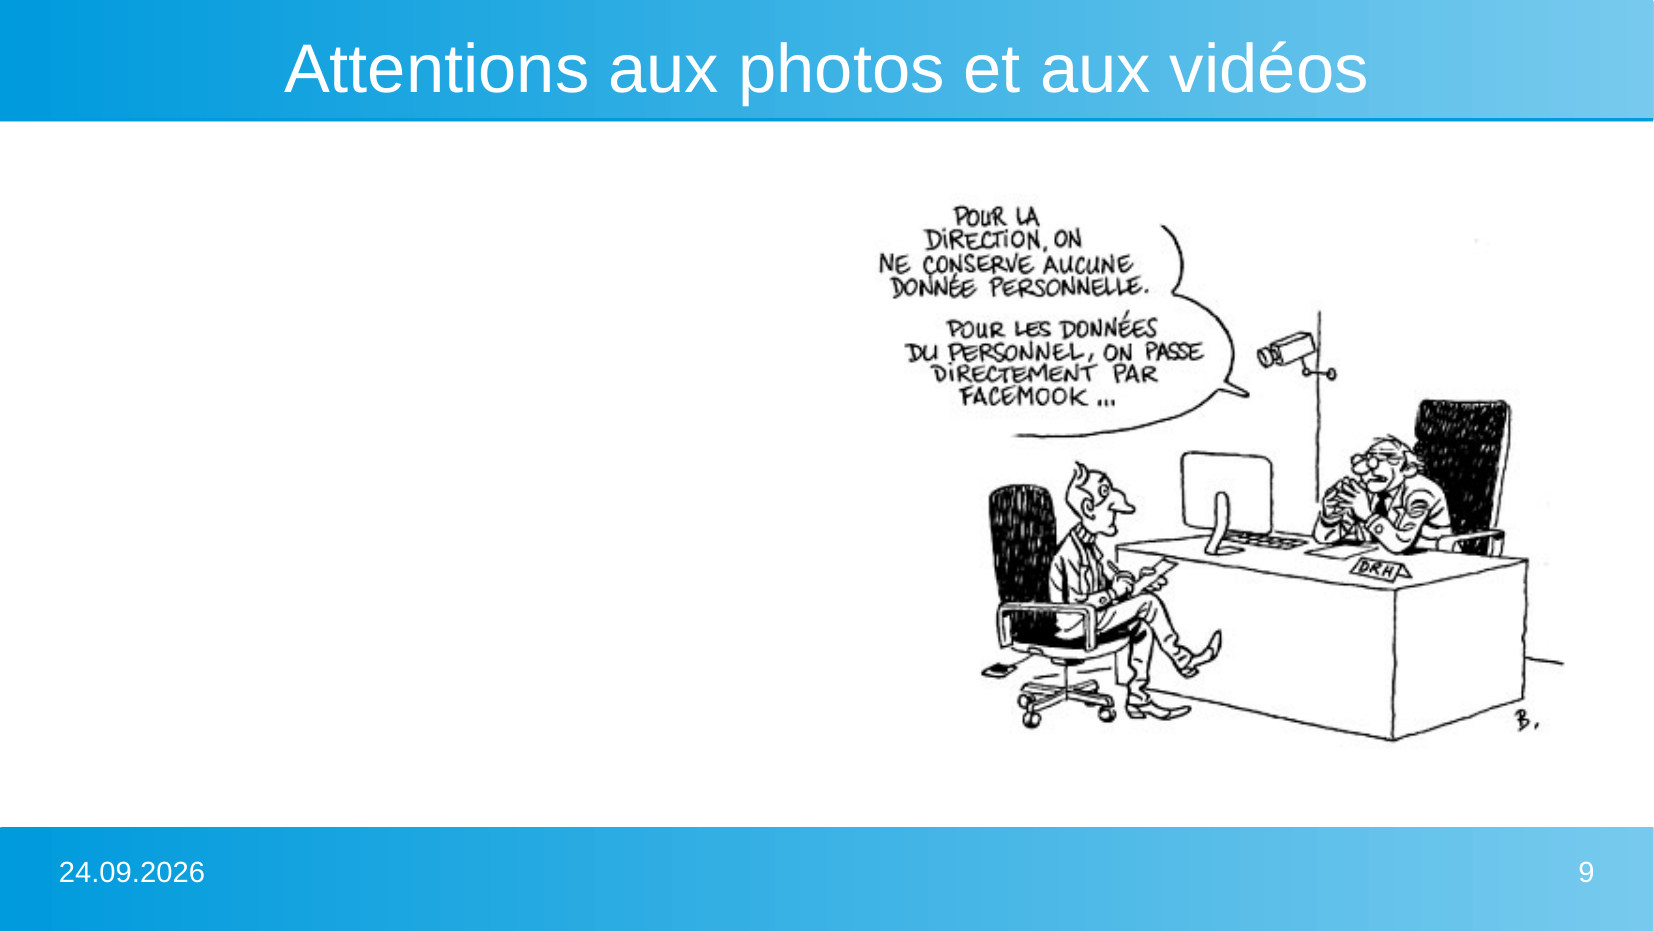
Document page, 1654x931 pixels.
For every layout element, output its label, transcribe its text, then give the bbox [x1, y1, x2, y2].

picture [845, 179, 1595, 766]
title Attentions aux photos et aux vidéos [59, 29, 1595, 109]
